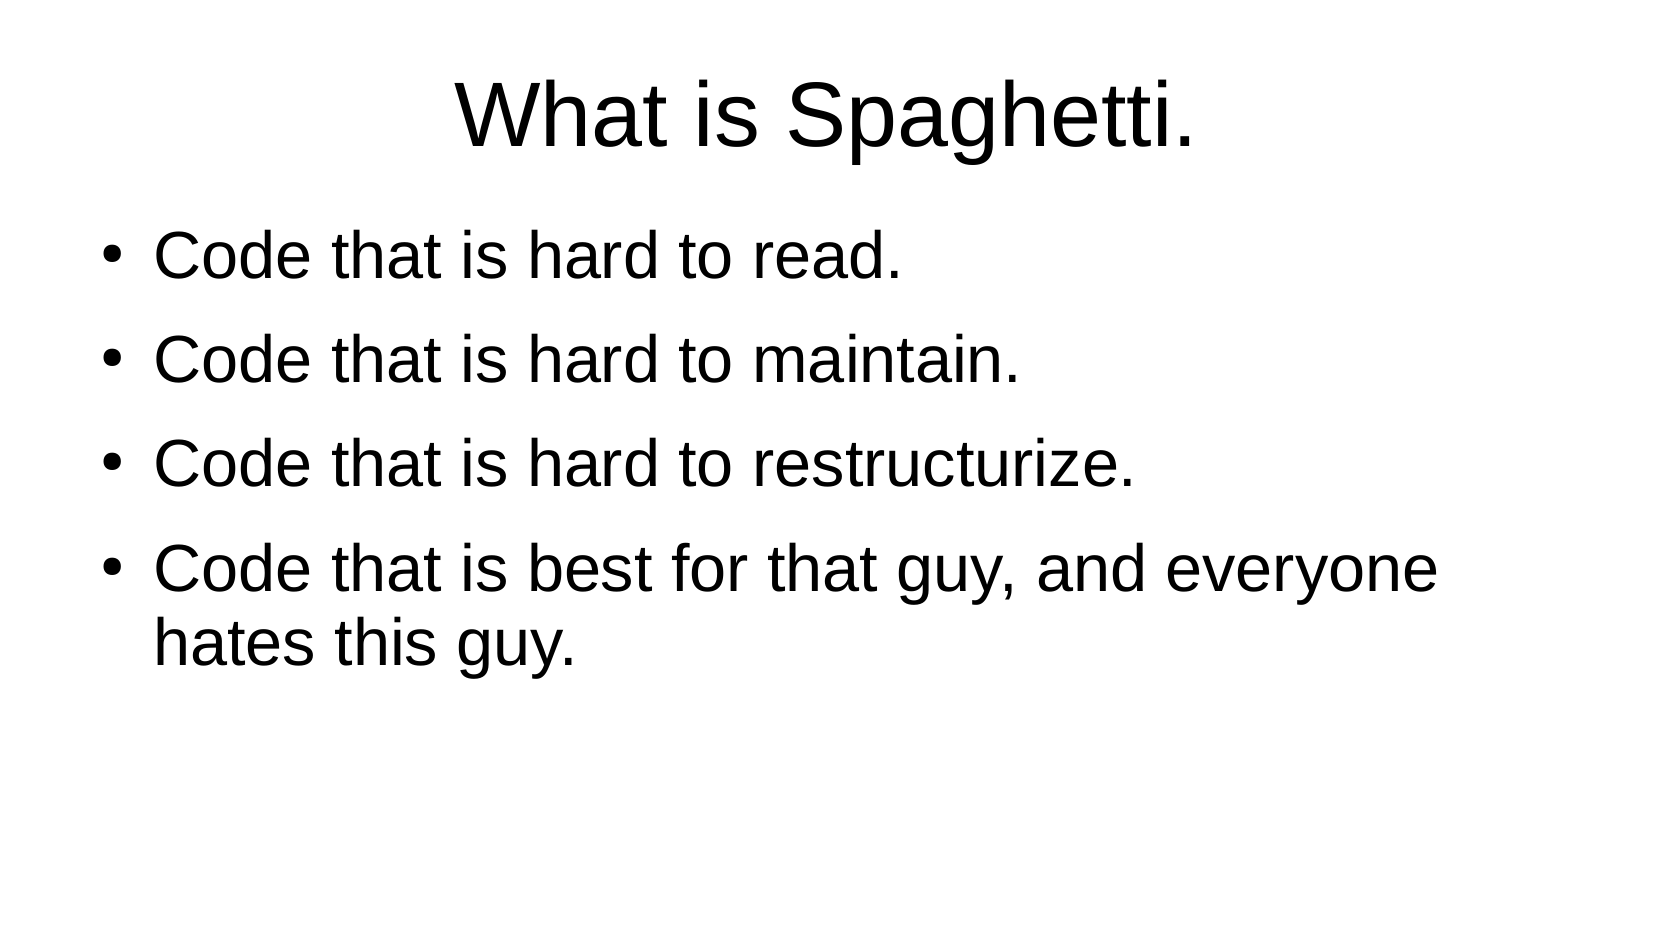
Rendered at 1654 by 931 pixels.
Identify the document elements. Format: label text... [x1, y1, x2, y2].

list Code that is hard to read. Code that is hard to maintain. Code that is hard to restructurize. Code that is best for that guy, and everyone hates this guy. [82, 217, 1571, 758]
title What is Spaghetti. [82, 37, 1571, 193]
